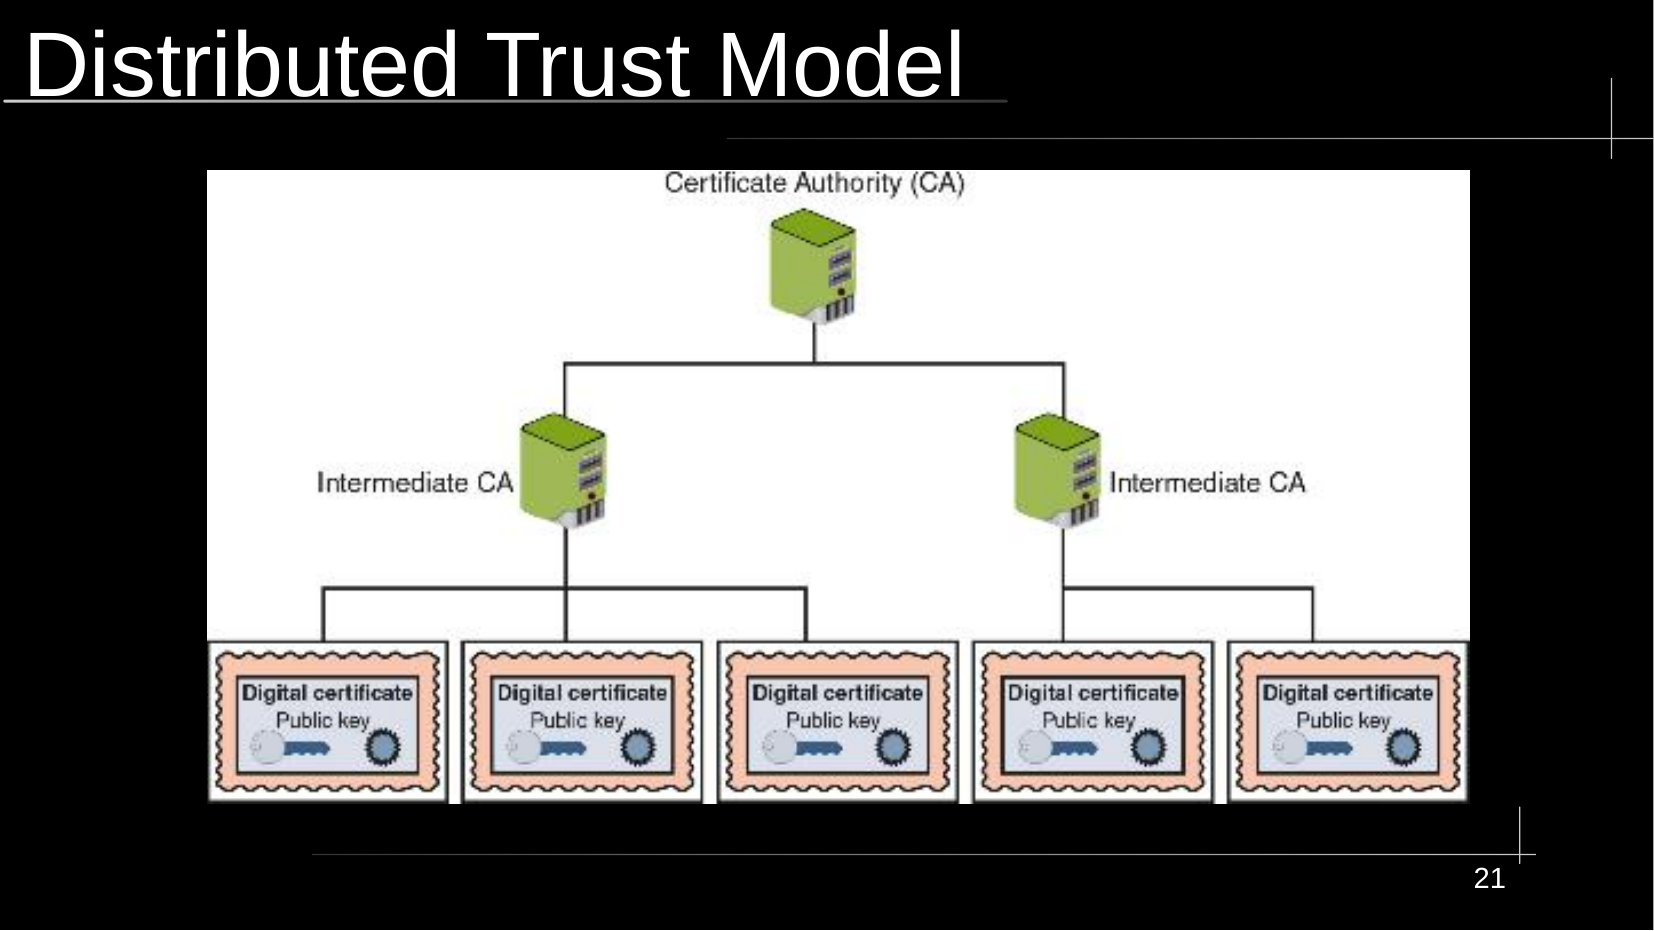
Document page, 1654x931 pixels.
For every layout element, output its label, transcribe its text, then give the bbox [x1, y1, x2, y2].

title Distributed Trust Model [23, 11, 1589, 119]
picture [207, 170, 1470, 804]
